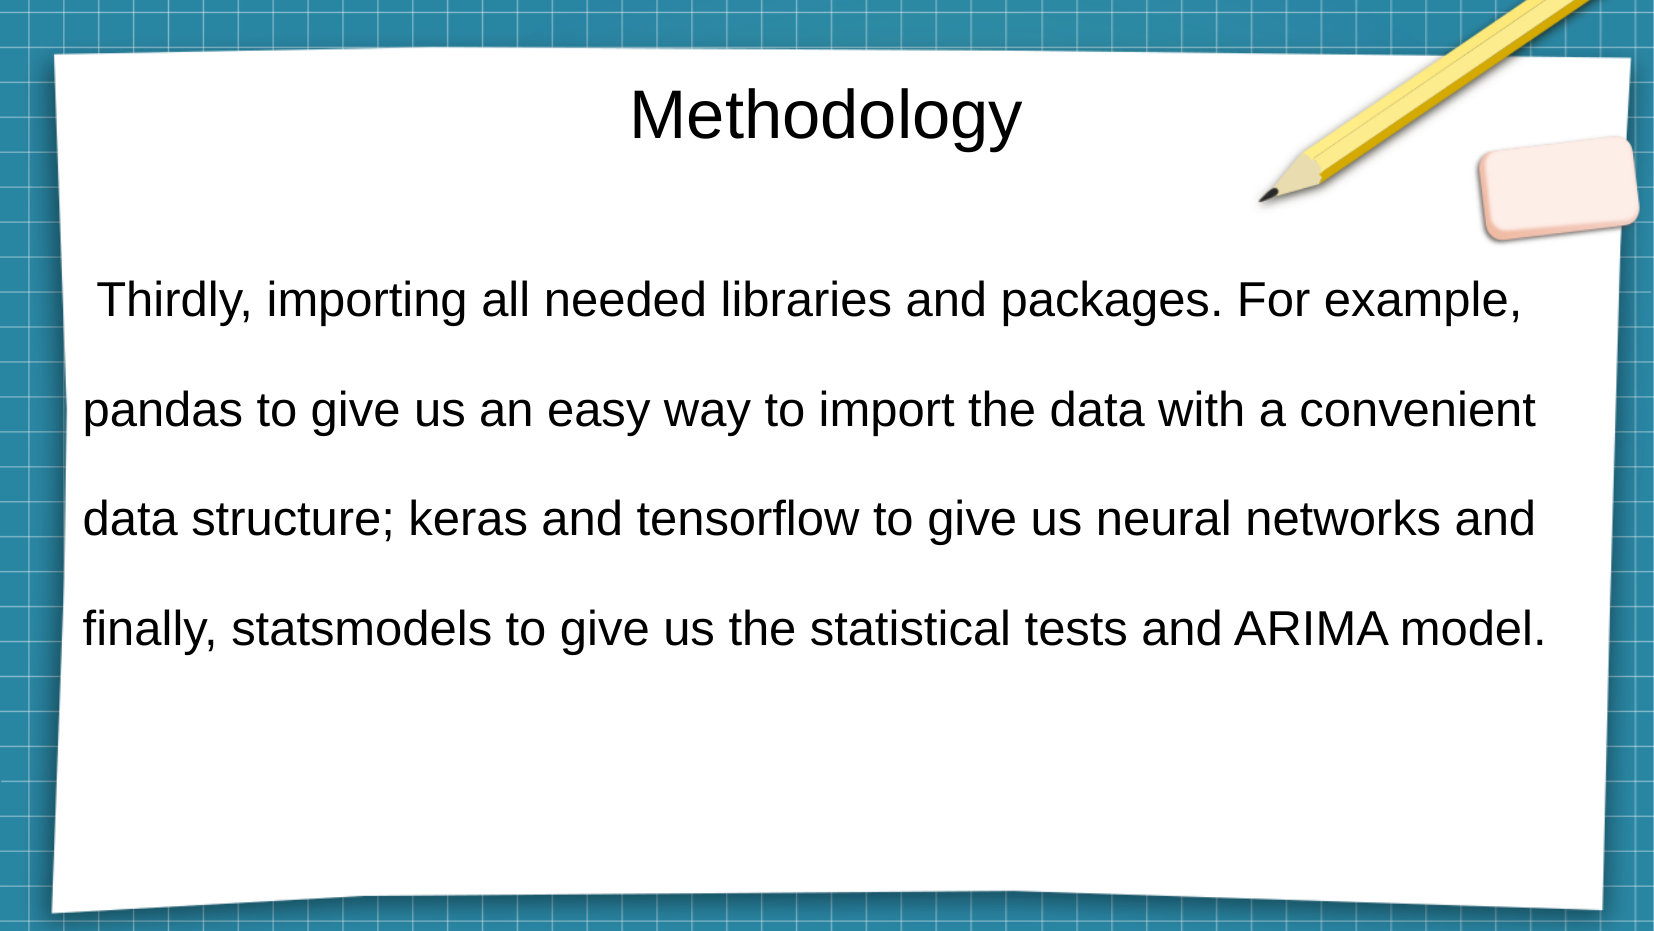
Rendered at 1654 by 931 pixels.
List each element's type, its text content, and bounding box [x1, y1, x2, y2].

picture [0, 0, 1654, 931]
list Thirdly, importing all needed libraries and packages. For example, pandas to give us an easy way to import the data with a convenient data structure; keras and tensorflow to give us neural networks and finally, statsmodels to give us the statistical tests and ARIMA model. [82, 217, 1571, 758]
title Methodology [82, 37, 1571, 193]
